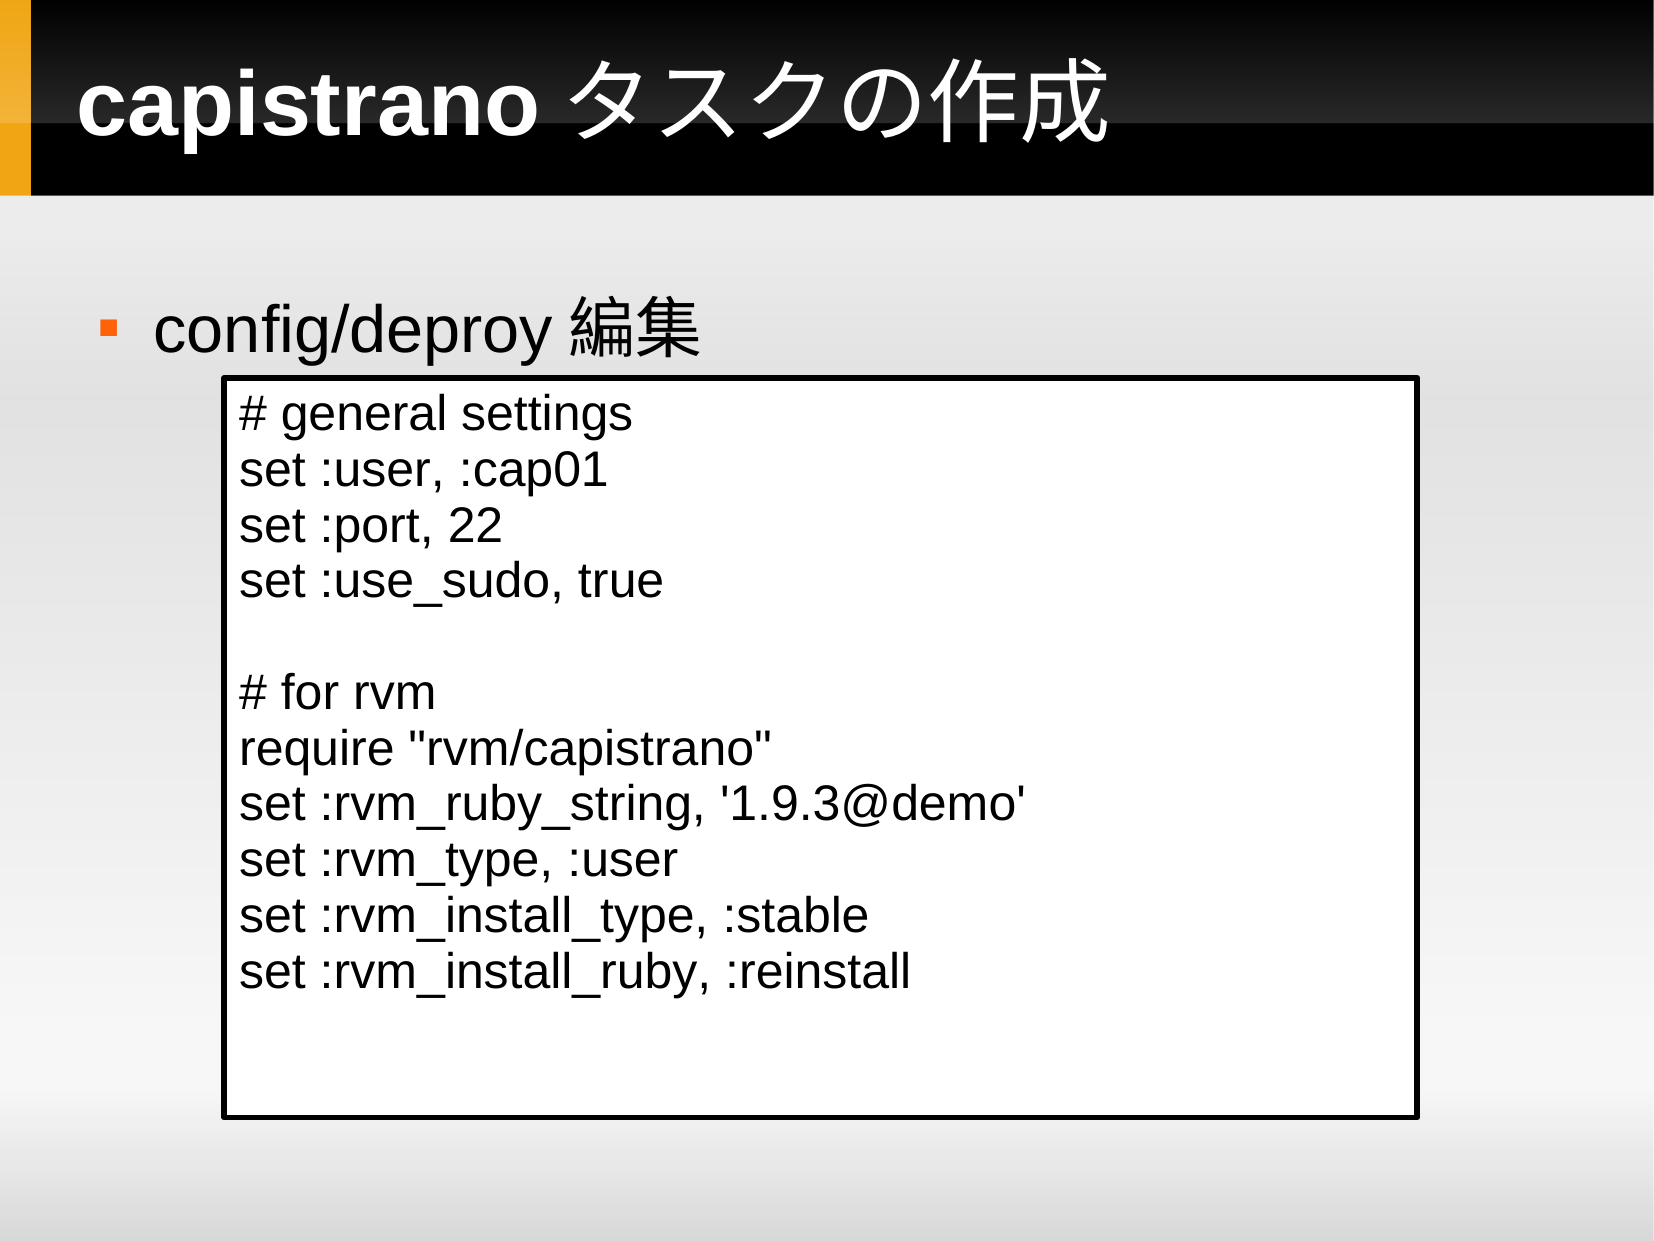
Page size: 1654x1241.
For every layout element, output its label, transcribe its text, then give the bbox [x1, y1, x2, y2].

text_box # general settings set :user, :cap01 set :port, 22 set :use_sudo, true # for rvm require "rvm/capistrano" set :rvm_ruby_string, '1.9.3@demo' set :rvm_type, :user set :rvm_install_type, :stable set :rvm_install_ruby, :reinstall [224, 377, 1418, 1112]
list config/deproy編集 [82, 290, 1571, 1109]
title capistranoタスクの作成 [76, 0, 1565, 208]
picture [0, 0, 1654, 1241]
